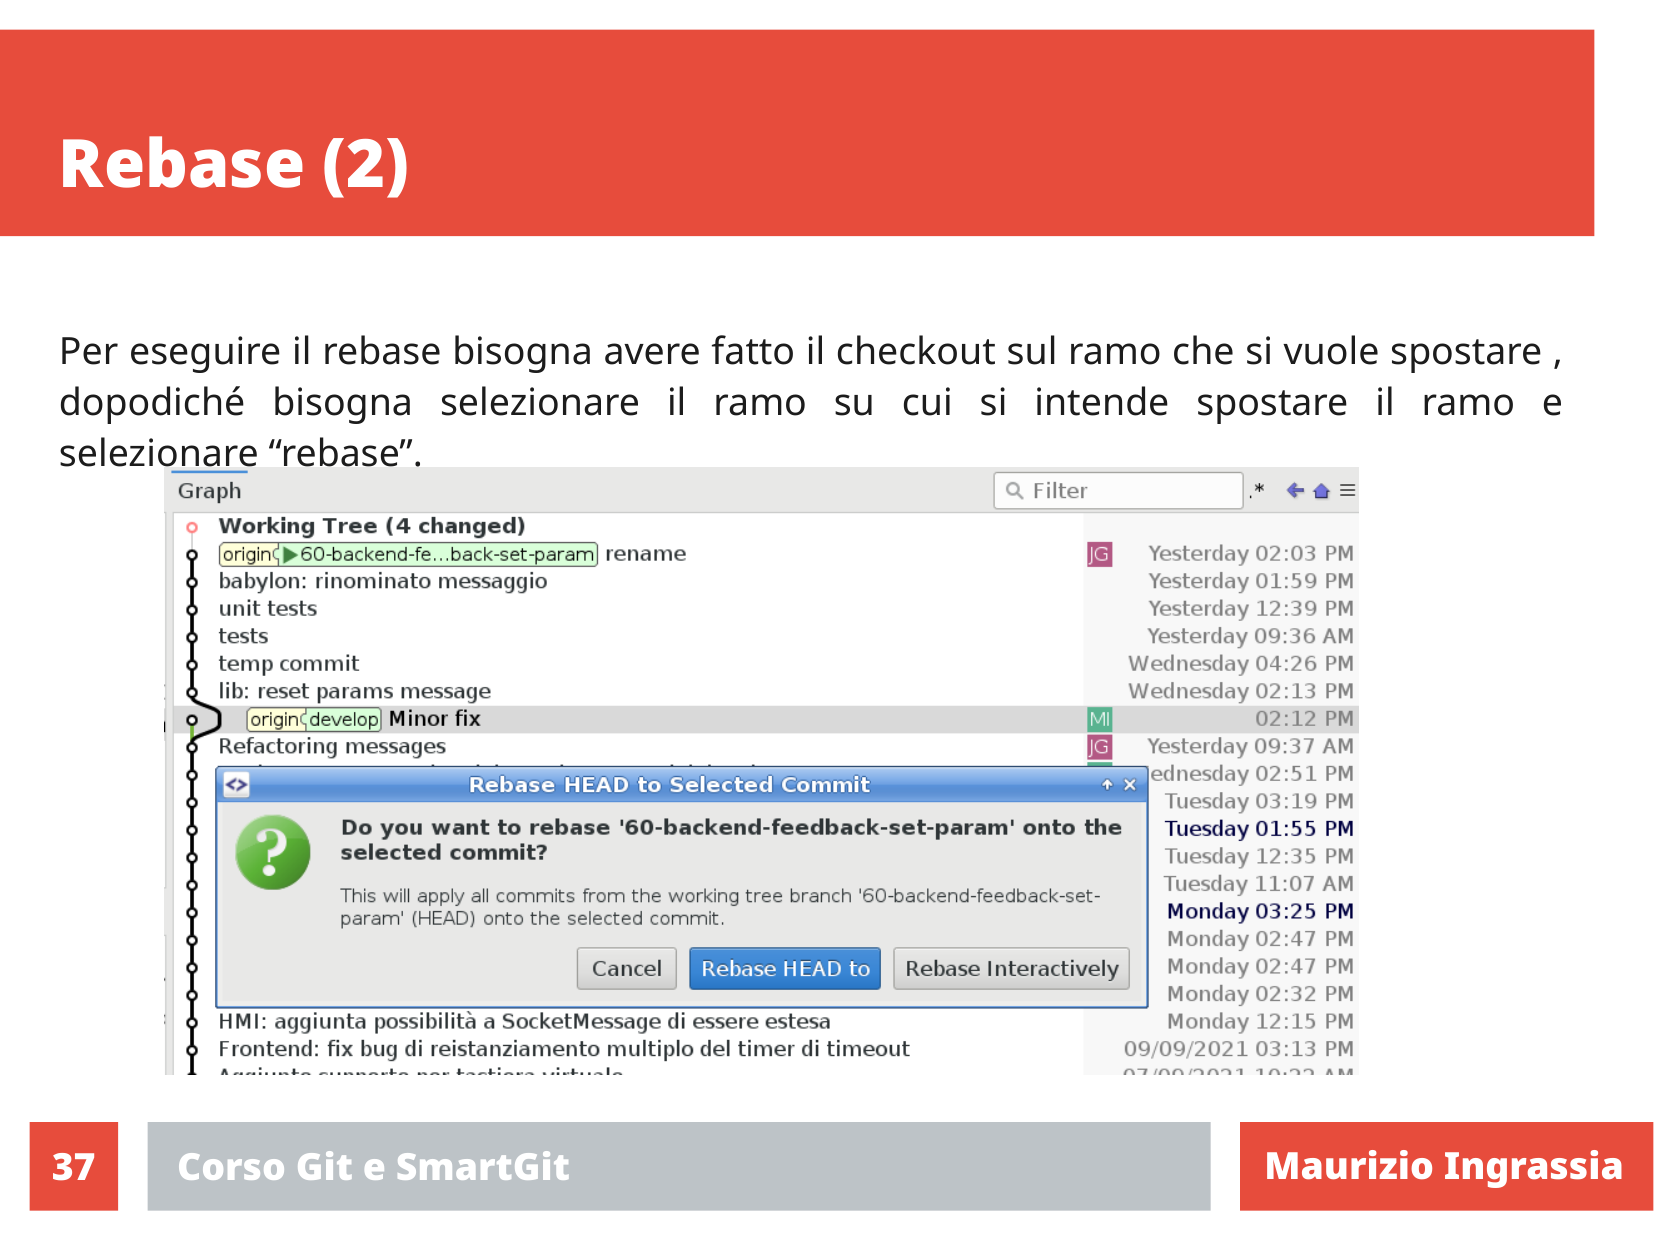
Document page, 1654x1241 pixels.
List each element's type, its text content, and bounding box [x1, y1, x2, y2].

title Rebase (2) [59, 59, 1595, 207]
picture [164, 467, 1359, 1075]
list Per eseguire il rebase bisogna avere fatto il checkout sul ramo che si vuole spostare , dopodiché bisogna selezionare il ramo su cui si intende spostare il ramo e selezionare “rebase”. [59, 324, 1565, 1093]
